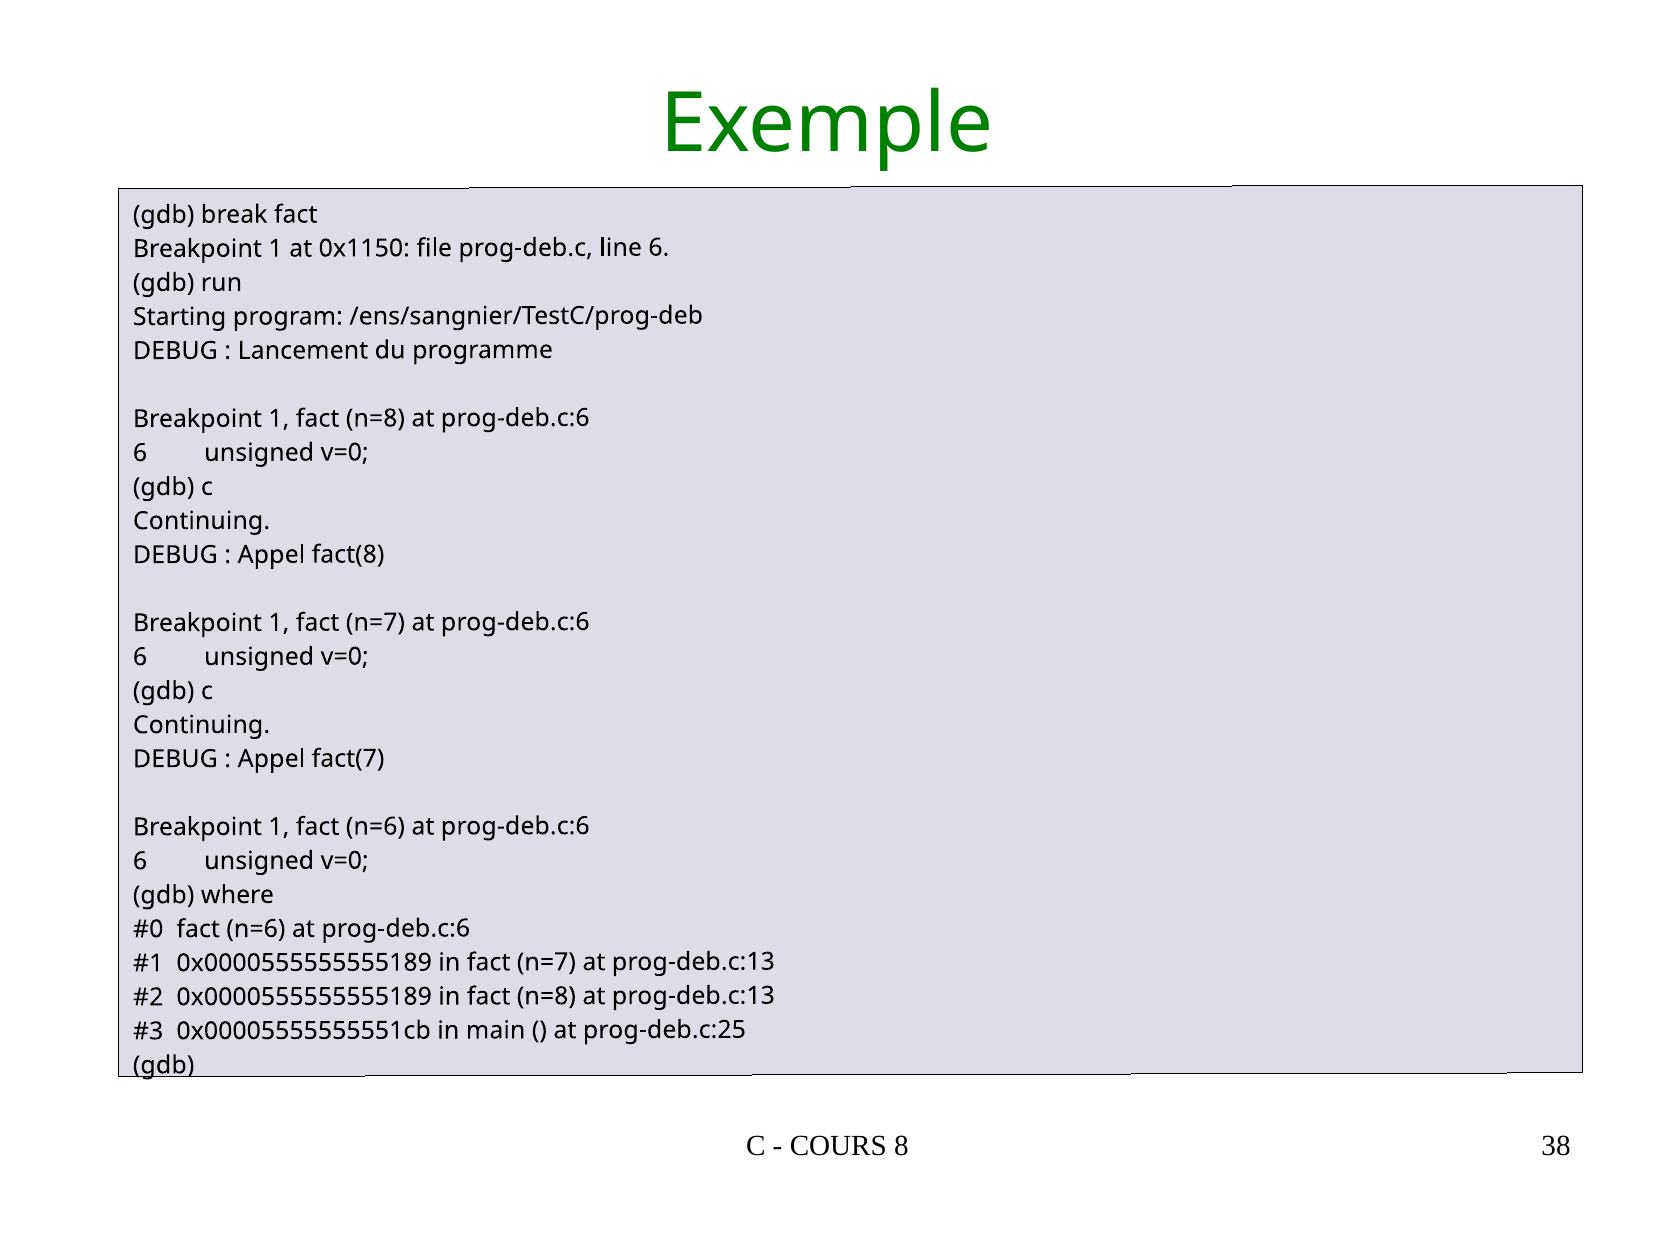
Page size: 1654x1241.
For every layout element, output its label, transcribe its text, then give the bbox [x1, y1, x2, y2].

title Exemple [82, 49, 1571, 189]
text_box (gdb) break fact Breakpoint 1 at 0x1150: file prog-deb.c, line 6. (gdb) run Starting program: /ens/sangnier/TestC/prog-deb DEBUG : Lancement du programme Breakpoint 1, fact (n=8) at prog-deb.c:6 6 unsigned v=0; (gdb) c Continuing. DEBUG : Appel fact(8) Breakpoint 1, fact (n=7) at prog-deb.c:6 6 unsigned v=0; (gdb) c Continuing. DEBUG : Appel fact(7) Breakpoint 1, fact (n=6) at prog-deb.c:6 6 unsigned v=0; (gdb) where #0 fact (n=6) at prog-deb.c:6 #1 0x0000555555555189 in fact (n=7) at prog-deb.c:13 #2 0x0000555555555189 in fact (n=8) at prog-deb.c:13 #3 0x00005555555551cb in main () at prog-deb.c:25 (gdb) [118, 185, 1583, 1077]
